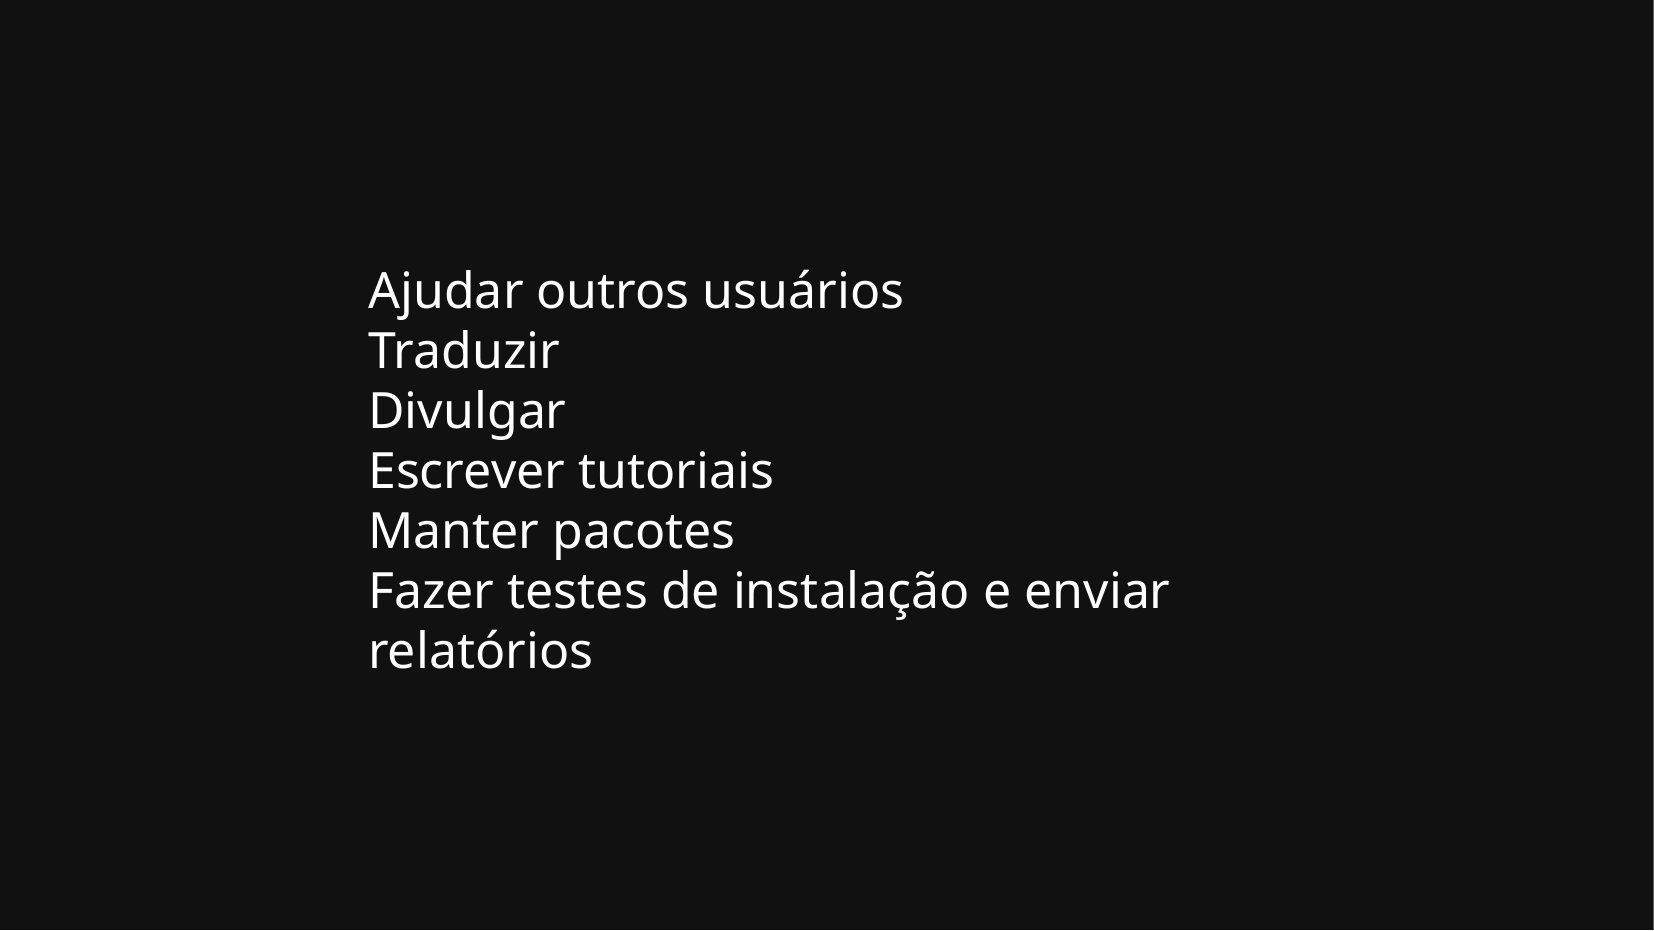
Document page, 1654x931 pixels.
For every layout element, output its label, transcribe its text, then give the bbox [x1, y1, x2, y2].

text_box Ajudar outros usuários Traduzir Divulgar Escrever tutoriais Manter pacotes Fazer testes de instalação e enviar relatórios [353, 243, 1301, 687]
